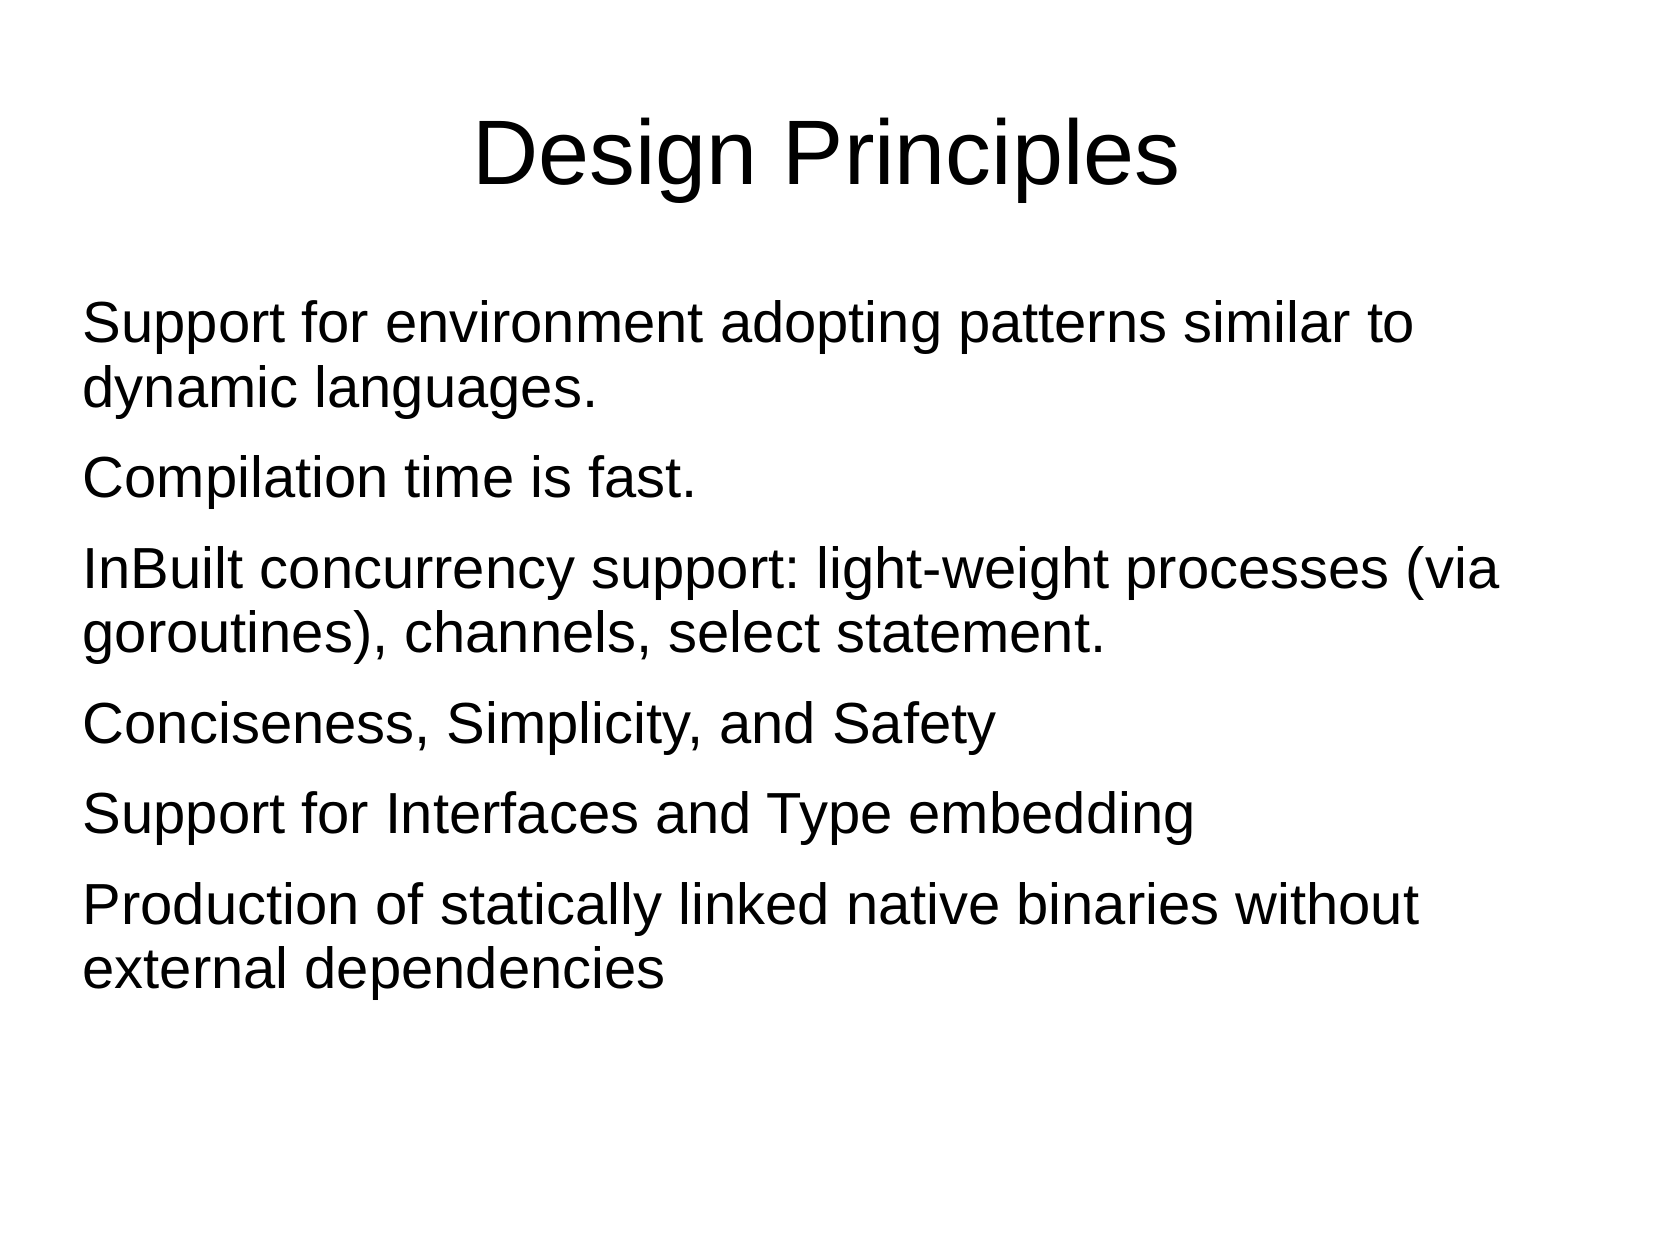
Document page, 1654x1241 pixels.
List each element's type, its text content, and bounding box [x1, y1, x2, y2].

list Support for environment adopting patterns similar to dynamic languages. Compilation time is fast. InBuilt concurrency support: light-weight processes (via goroutines), channels, select statement. Conciseness, Simplicity, and Safety Support for Interfaces and Type embedding Production of statically linked native binaries without external dependencies [82, 290, 1571, 1010]
title Design Principles [82, 49, 1571, 257]
